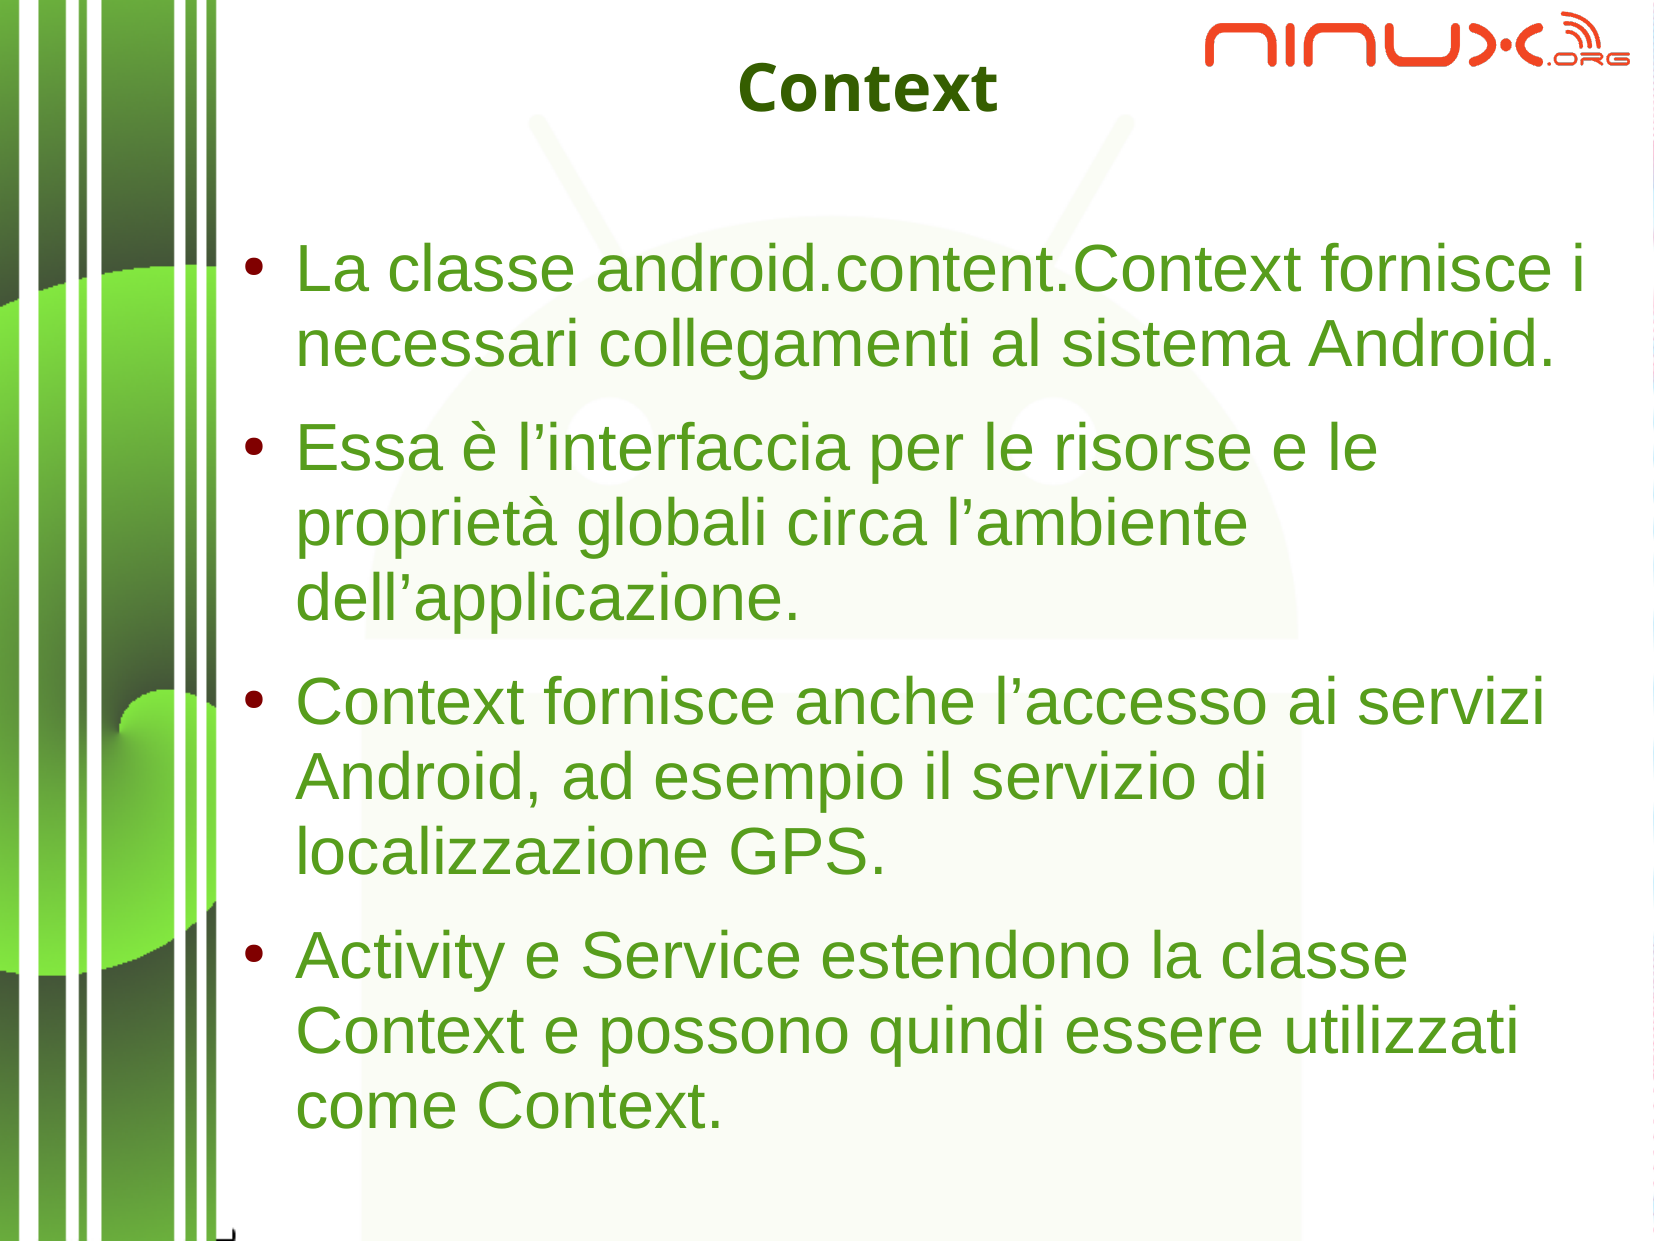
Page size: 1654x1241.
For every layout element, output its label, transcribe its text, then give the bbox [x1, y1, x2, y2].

title Context [236, 46, 1500, 125]
picture [0, 0, 1654, 1241]
list La classe android.content.Context fornisce i necessari collegamenti al sistema Android. Essa è l’interfaccia per le risorse e le proprietà globali circa l’ambiente dell’applicazione. Context fornisce anche l’accesso ai servizi Android, ad esempio il servizio di localizzazione GPS. Activity e Service estendono la classe Context e possono quindi essere utilizzati come Context. [224, 231, 1598, 1143]
